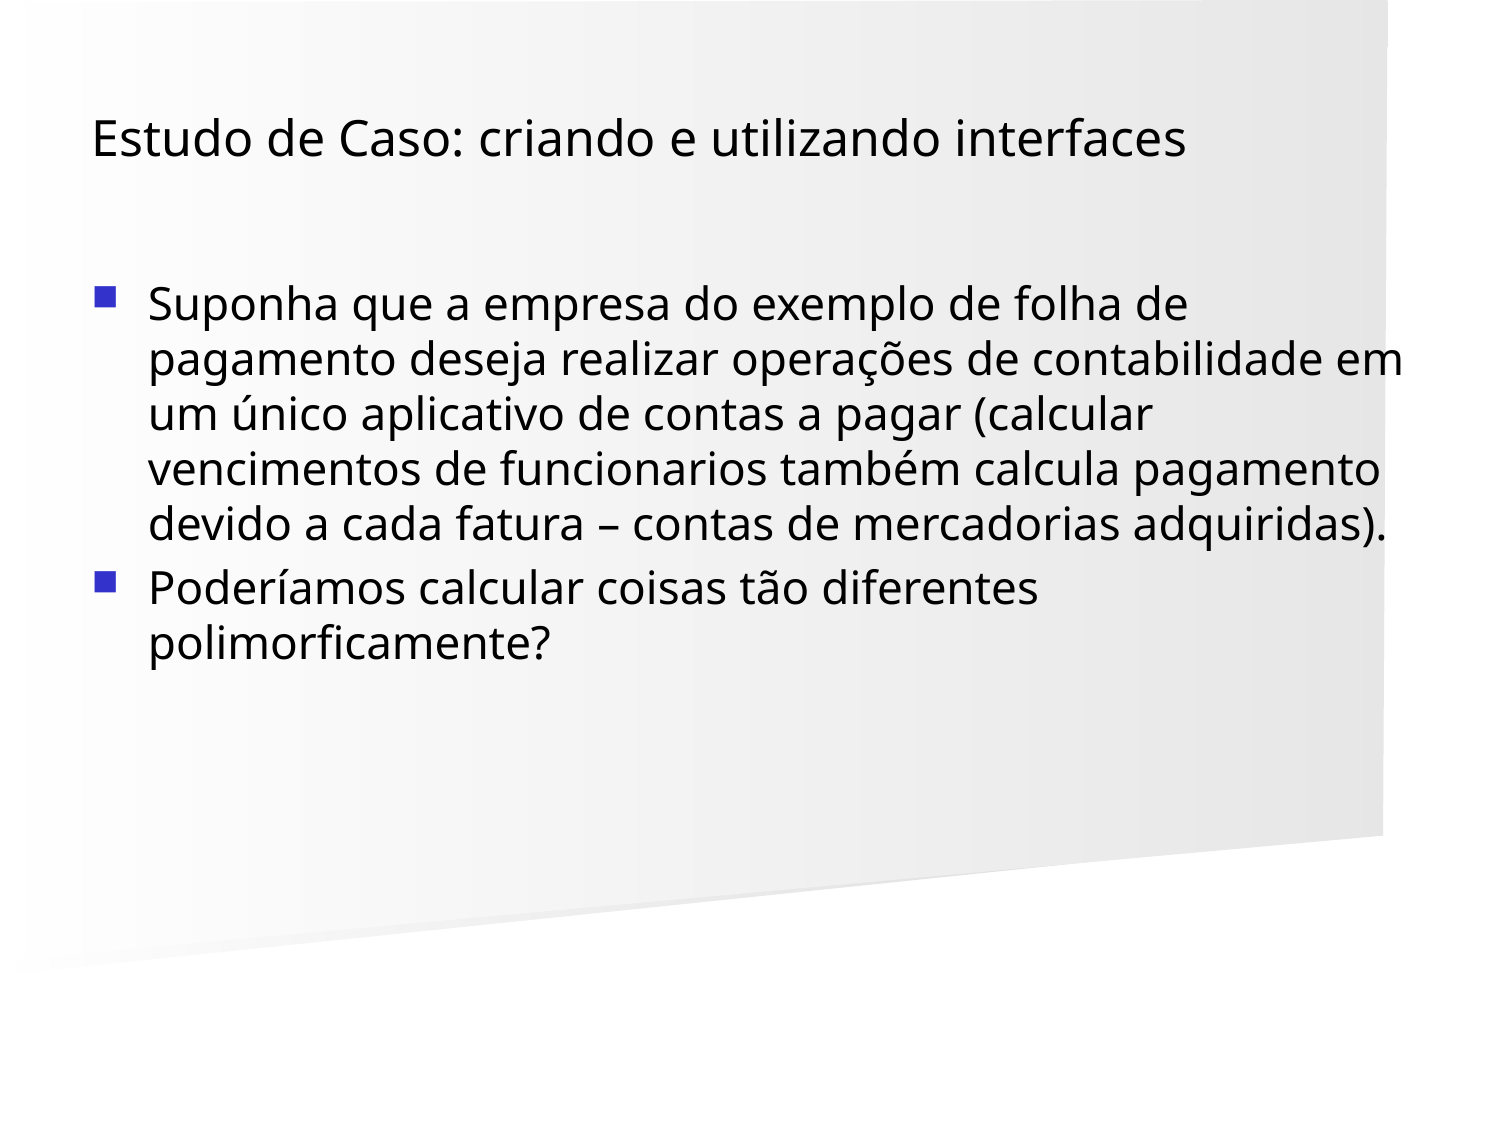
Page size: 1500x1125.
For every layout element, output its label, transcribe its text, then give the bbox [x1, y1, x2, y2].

list Suponha que a empresa do exemplo de folha de pagamento deseja realizar operações de contabilidade em um único aplicativo de contas a pagar (calcular vencimentos de funcionarios também calcula pagamento devido a cada fatura – contas de mercadorias adquiridas). Poderíamos calcular coisas tão diferentes polimorficamente? [76, 267, 1427, 1005]
title Estudo de Caso: criando e utilizando interfaces [76, 42, 1427, 231]
